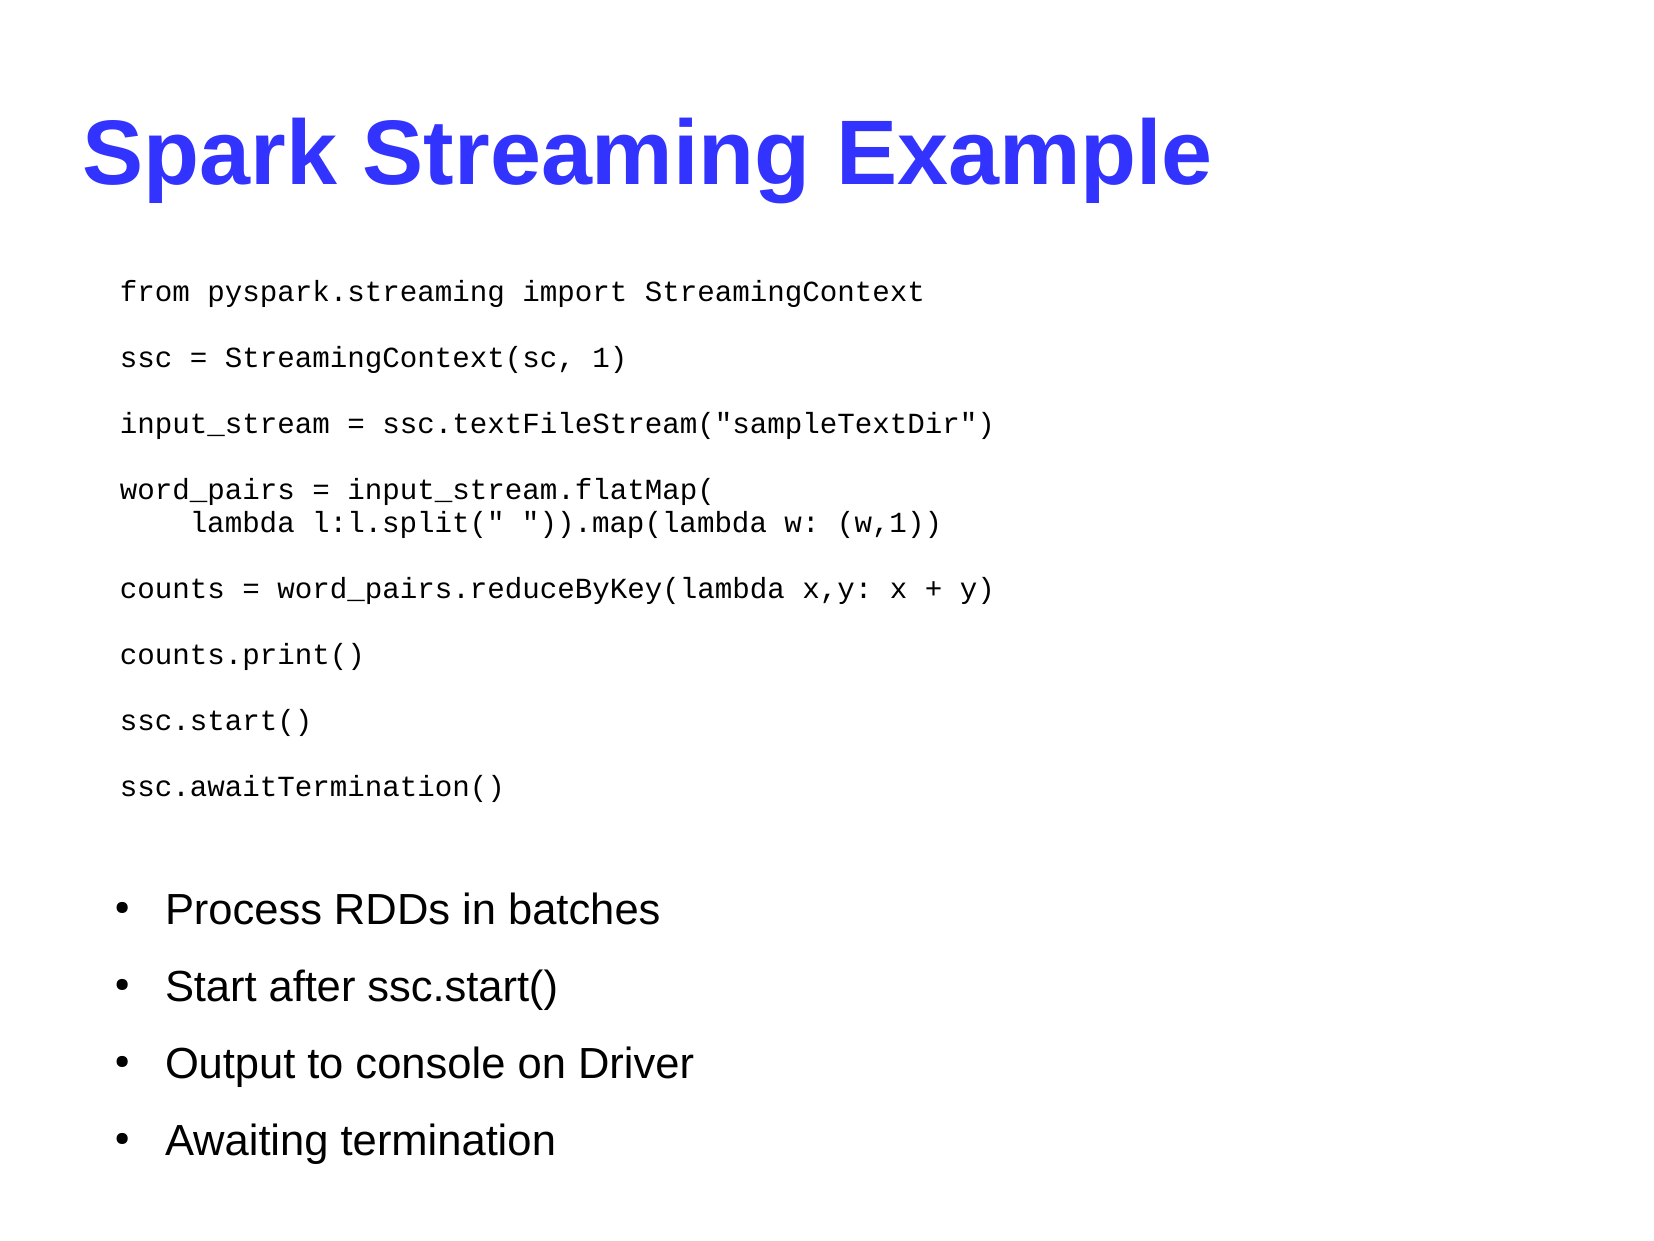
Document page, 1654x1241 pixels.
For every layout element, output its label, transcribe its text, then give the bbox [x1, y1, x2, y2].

text_box from pyspark.streaming import StreamingContext ssc = StreamingContext(sc, 1) input_stream = ssc.textFileStream("sampleTextDir") word_pairs = input_stream.flatMap( lambda l:l.split(" ")).map(lambda w: (w,1)) counts = word_pairs.reduceByKey(lambda x,y: x + y) counts.print() ssc.start() ssc.awaitTermination() [105, 270, 1576, 837]
list Process RDDs in batches Start after ssc.start() Output to console on Driver Awaiting termination [97, 885, 1576, 1166]
title Spark Streaming Example [82, 49, 1571, 257]
